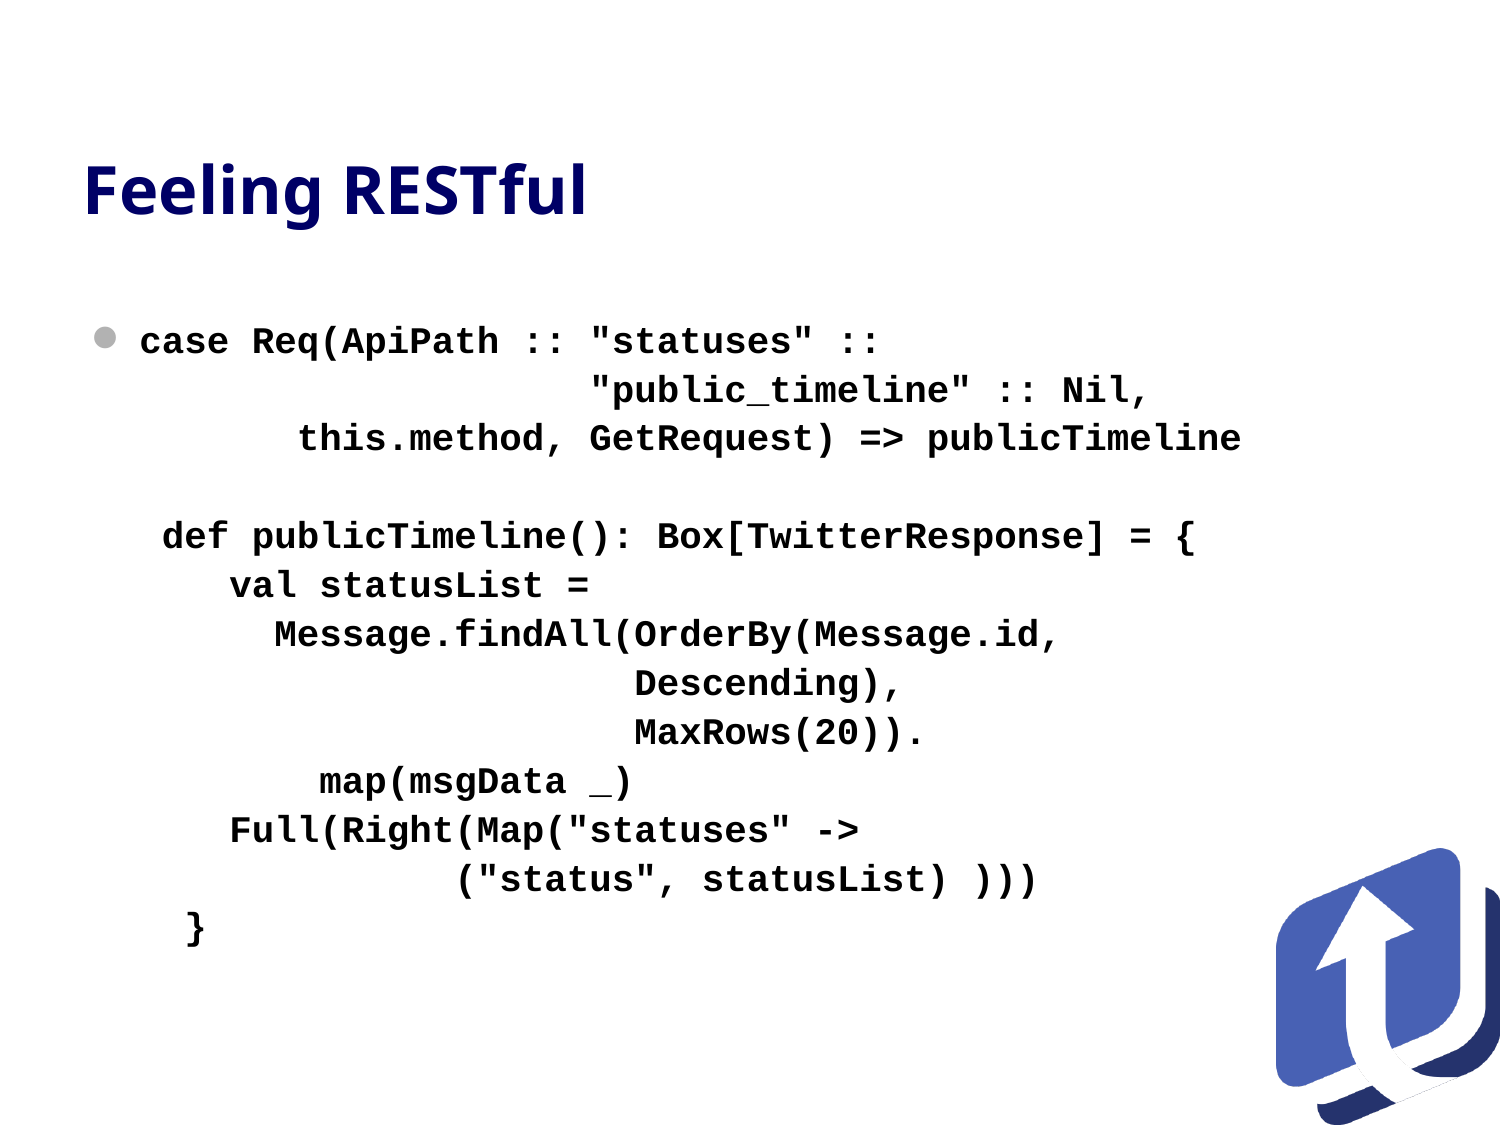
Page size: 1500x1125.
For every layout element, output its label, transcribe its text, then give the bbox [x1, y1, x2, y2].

title Feeling RESTful [74, 98, 1423, 242]
list case Req(ApiPath :: "statuses" :: "public_timeline" :: Nil, this.method, GetRequest) => publicTimeline def publicTimeline(): Box[TwitterResponse] = { val statusList = Message.findAll(OrderBy(Message.id, Descending), MaxRows(20)). map(msgData _) Full(Right(Map("statuses" -> ("status", statusList) ))) } [74, 307, 1273, 1085]
picture [1276, 848, 1500, 1125]
